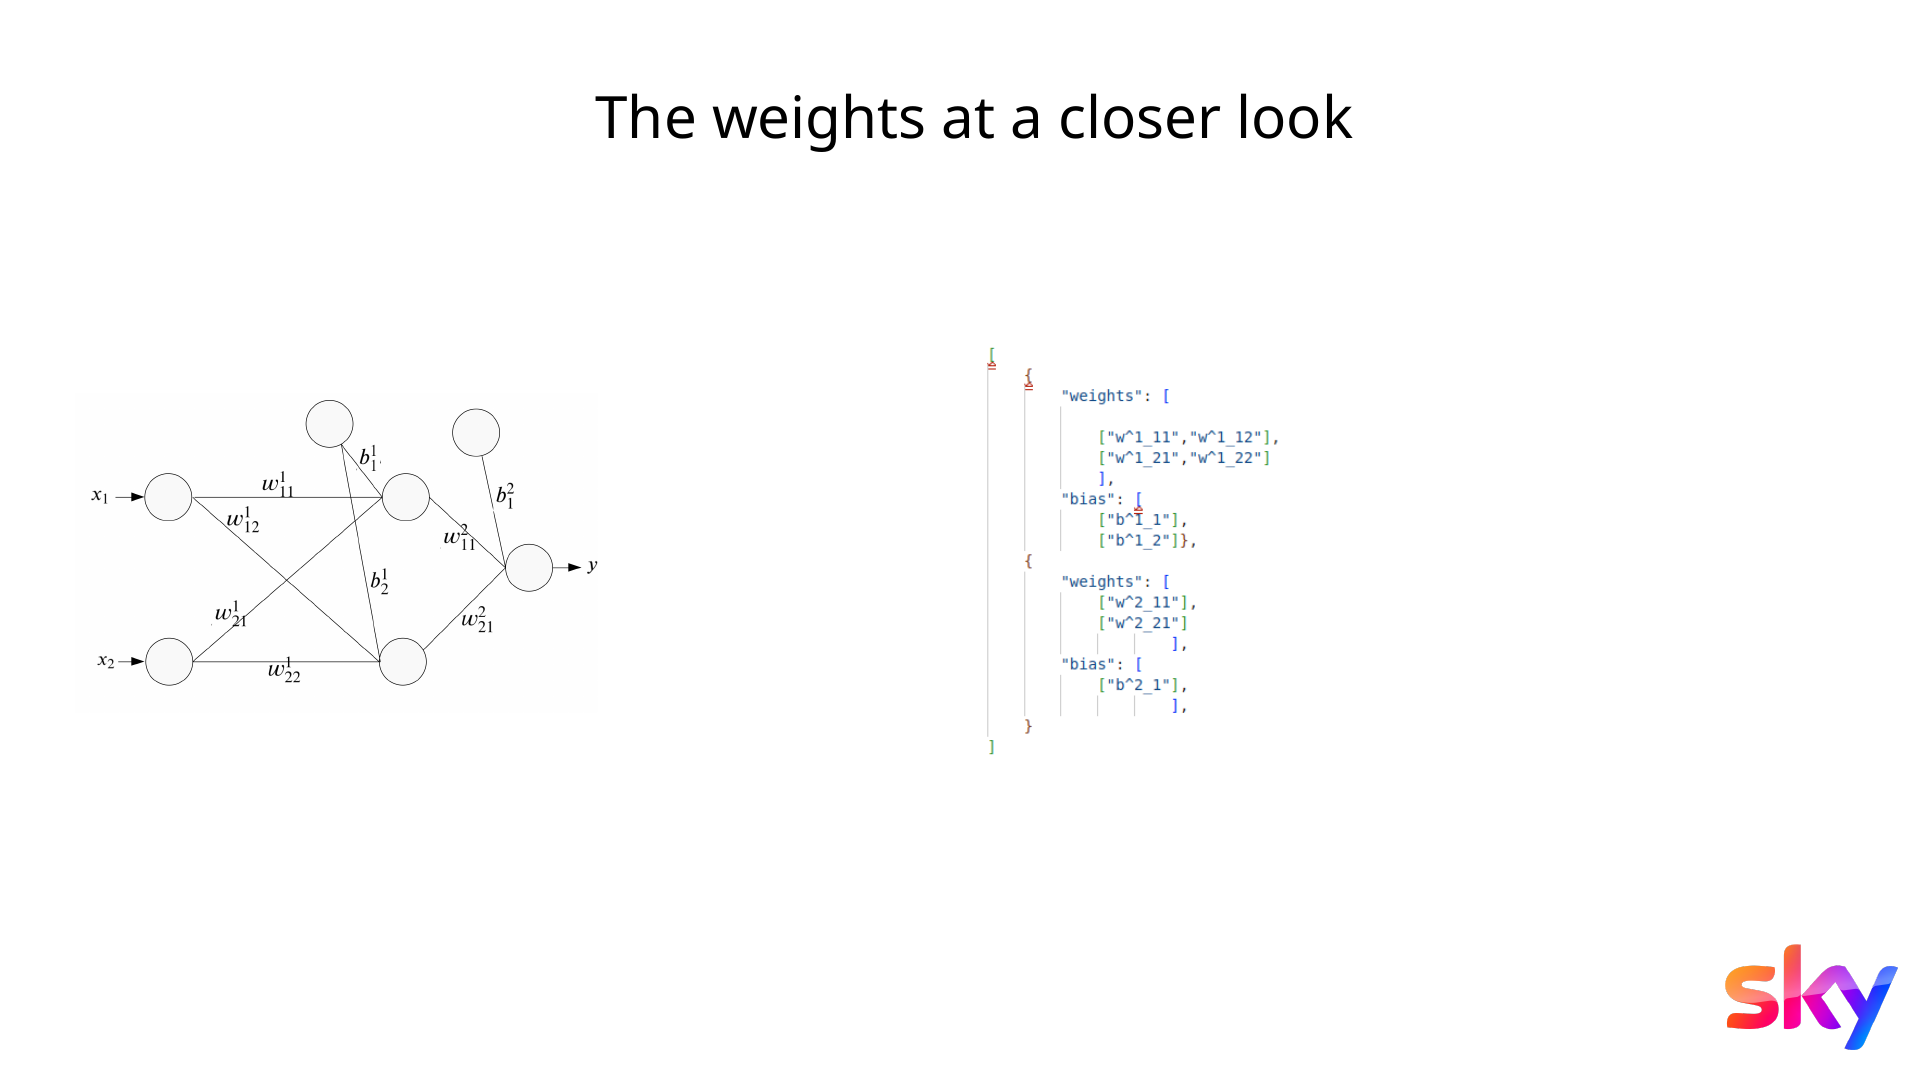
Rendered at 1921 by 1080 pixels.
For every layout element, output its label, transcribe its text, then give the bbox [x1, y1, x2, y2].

title The weights at a closer look [112, 38, 1837, 151]
picture [1725, 944, 1898, 1051]
picture [984, 337, 1283, 764]
picture [75, 393, 598, 713]
